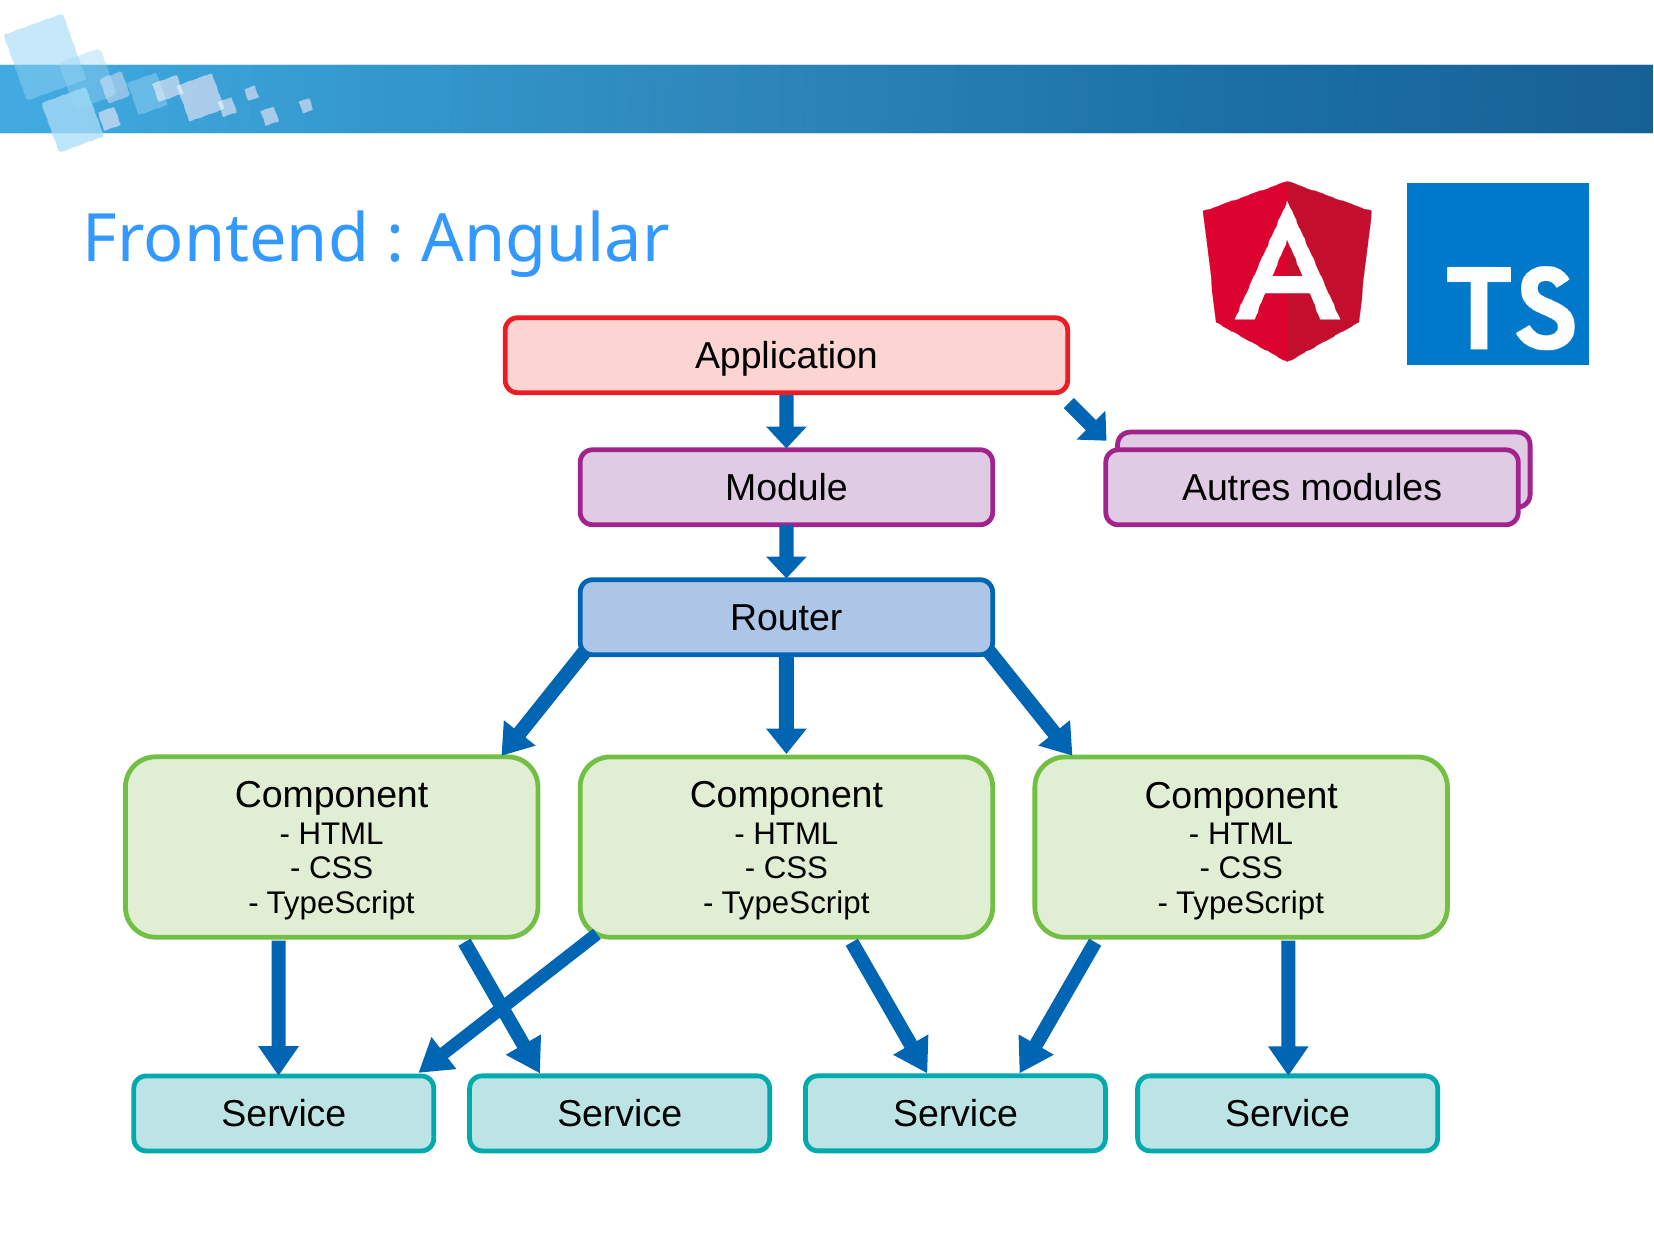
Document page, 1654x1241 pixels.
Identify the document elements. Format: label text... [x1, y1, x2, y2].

text_box Router [580, 579, 993, 655]
text_box Component - HTML - CSS - TypeScript [125, 756, 538, 938]
title Frontend : Angular [82, 132, 1571, 340]
text_box [1063, 398, 1107, 441]
text_box [845, 938, 929, 1074]
text_box Application [505, 317, 1068, 393]
text_box Module [580, 449, 993, 525]
text_box Service [1137, 1075, 1438, 1151]
text_box [501, 646, 591, 756]
text_box Service [469, 1075, 770, 1151]
text_box Component - HTML - CSS - TypeScript [580, 756, 993, 938]
text_box Component - HTML - CSS - TypeScript [1034, 756, 1448, 938]
text_box [418, 928, 601, 1074]
text_box [258, 940, 299, 1076]
picture [0, 0, 1653, 1238]
text_box [1267, 940, 1309, 1076]
text_box [766, 657, 807, 754]
text_box Service [133, 1075, 434, 1151]
text_box [766, 525, 807, 579]
text_box Autres modules [1105, 449, 1519, 525]
text_box Modules tiers [1117, 432, 1531, 507]
text_box [1018, 938, 1102, 1074]
text_box [766, 395, 807, 449]
text_box [983, 646, 1073, 756]
text_box Service [805, 1075, 1106, 1151]
